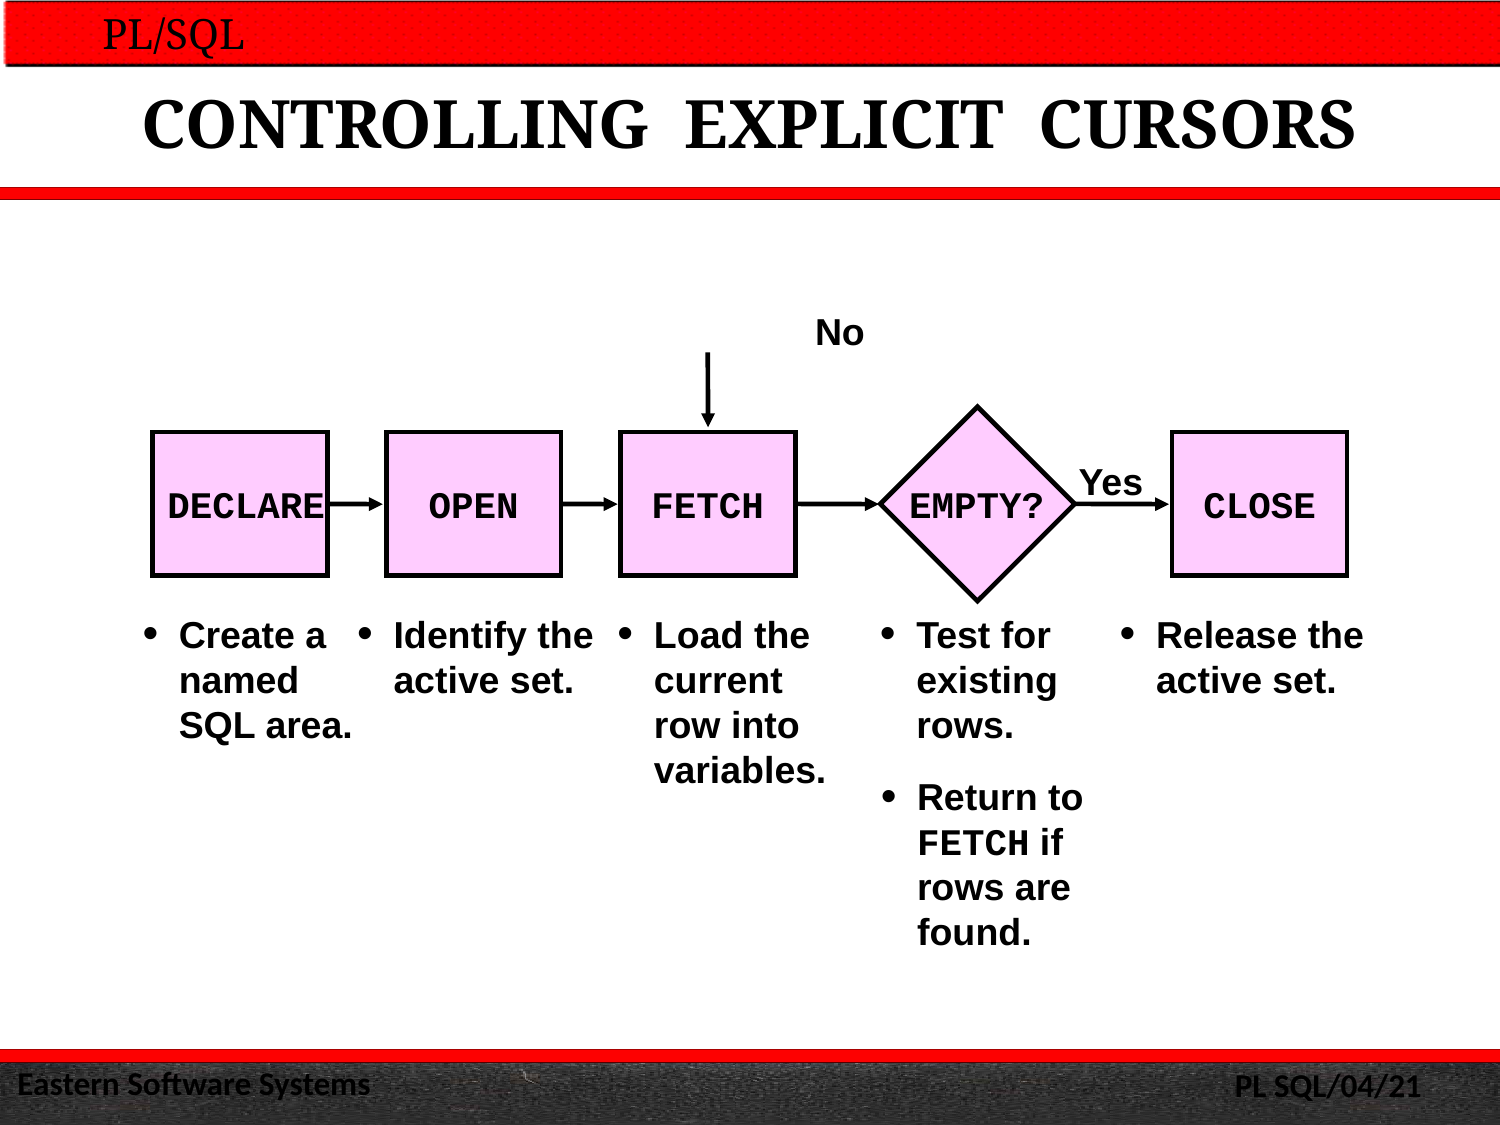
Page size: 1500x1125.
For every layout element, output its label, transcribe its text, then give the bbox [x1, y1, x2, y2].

text_box No [799, 299, 881, 361]
picture [0, 1049, 1500, 1125]
text_box Return to FETCH if rows are found. [865, 765, 1150, 1000]
text_box EMPTY? [894, 473, 1060, 535]
text_box OPEN [386, 431, 562, 576]
text_box Yes [1063, 449, 1159, 511]
text_box CONTROLLING EXPLICIT CURSORS [0, 74, 1500, 170]
text_box Test for existing rows. [864, 603, 1140, 787]
text_box [911, 406, 1044, 473]
text_box Release the active set. [1104, 603, 1390, 723]
text_box Load the current row into variables. [602, 603, 850, 817]
text_box DECLARE [152, 431, 328, 576]
picture [0, 187, 1500, 200]
picture [0, 0, 1500, 69]
text_box [911, 535, 1044, 602]
text_box Identify the active set. [341, 603, 628, 723]
text_box [1060, 489, 1068, 519]
text_box Create a named SQL area. [127, 603, 381, 755]
text_box Eastern Software Systems [2, 1054, 394, 1110]
text_box PL/SQL [87, 0, 288, 65]
text_box [880, 490, 894, 518]
text_box CLOSE [1172, 431, 1348, 576]
text_box FETCH [620, 431, 796, 576]
text_box PL SQL/04/21 [379, 1056, 1500, 1125]
